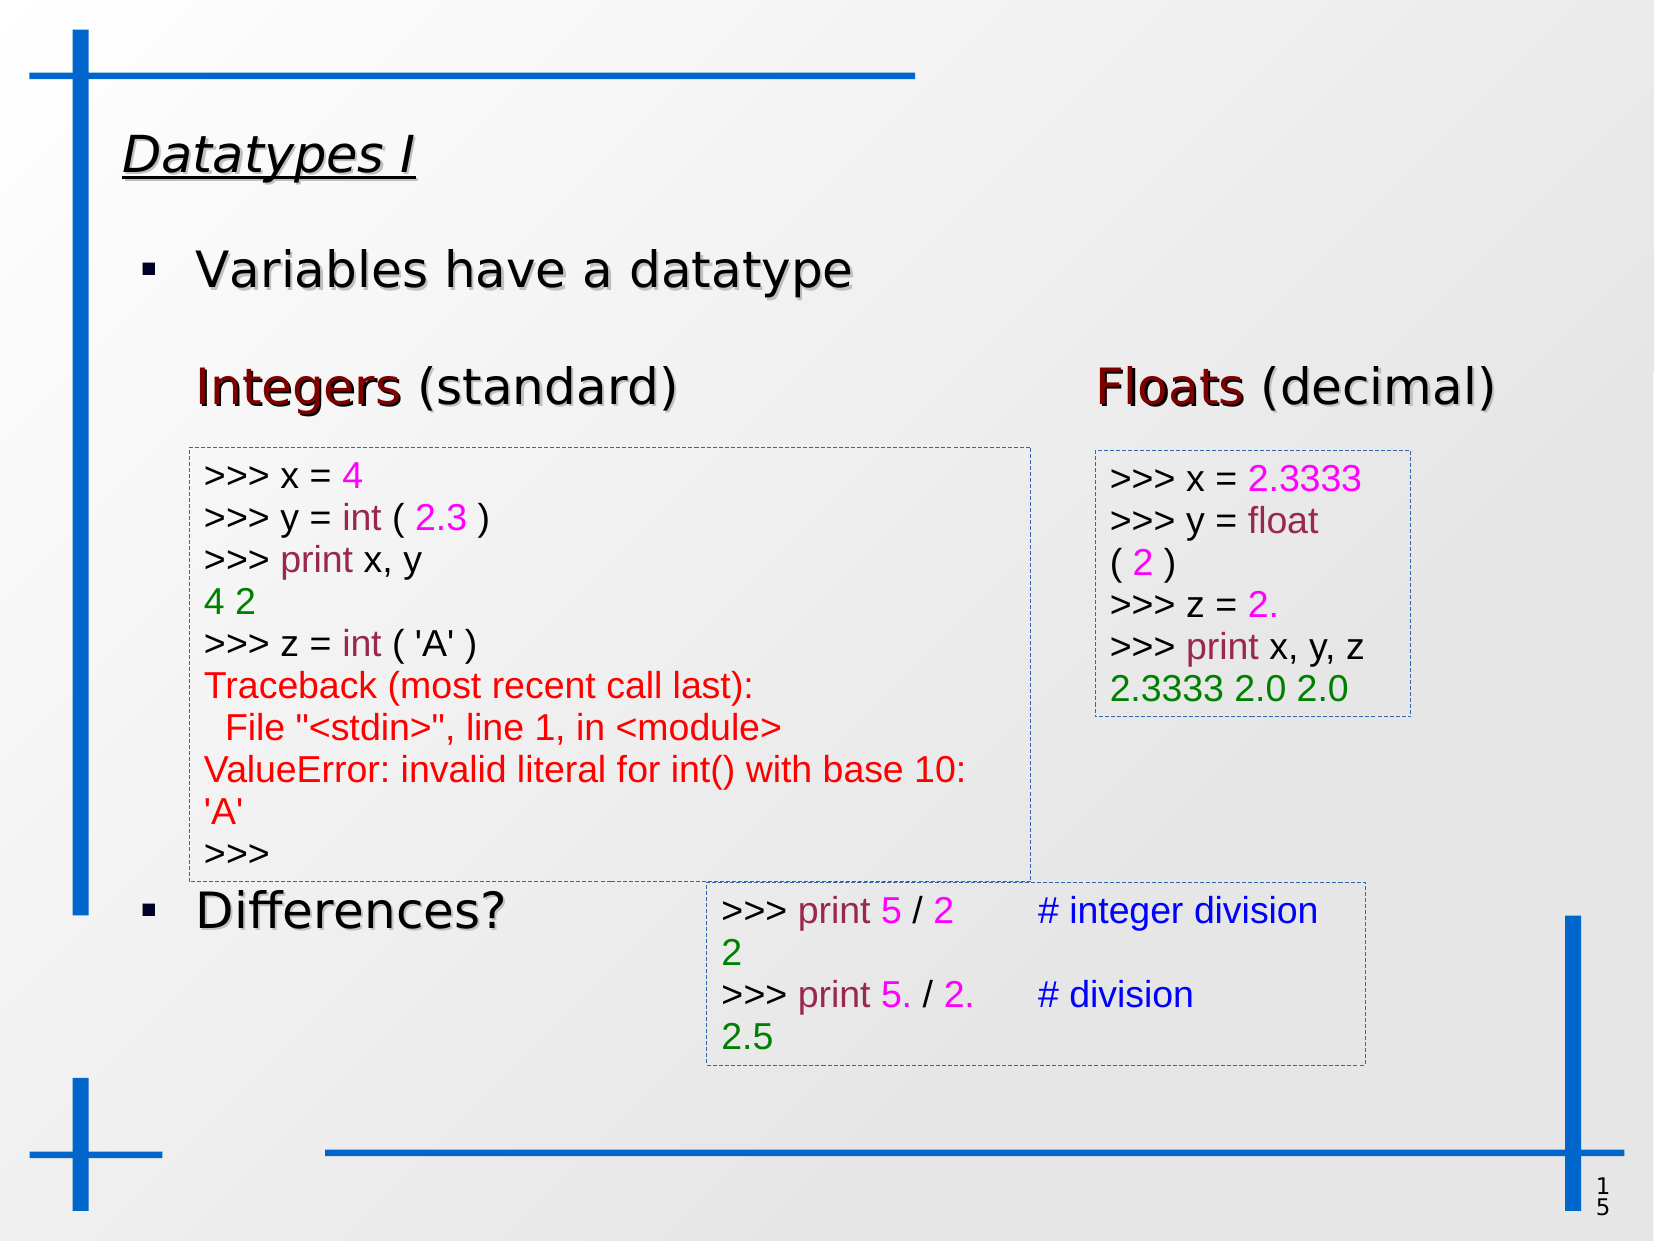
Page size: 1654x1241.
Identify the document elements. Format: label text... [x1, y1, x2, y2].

text_box >>> x = 2.3333 >>> y = float ( 2 ) >>> z = 2. >>> print x, y, z 2.3333 2.0 2.0 [1095, 450, 1411, 676]
text_box >>> x = 4 >>> y = int ( 2.3 ) >>> print x, y 4 2 >>> z = int ( 'A' ) Traceback (most recent call last): File "<stdin>", line 1, in <module> ValueError: invalid literal for int() with base 10: 'A' >>> [189, 447, 1031, 841]
list Variables have a datatype Integers (standard) Floats (decimal) Differences? [124, 241, 1526, 1133]
text_box >>> print 5 / 2 # integer division 2 >>> print 5. / 2. # division 2.5 [706, 882, 1366, 1066]
title Datatypes I [122, 91, 1524, 219]
